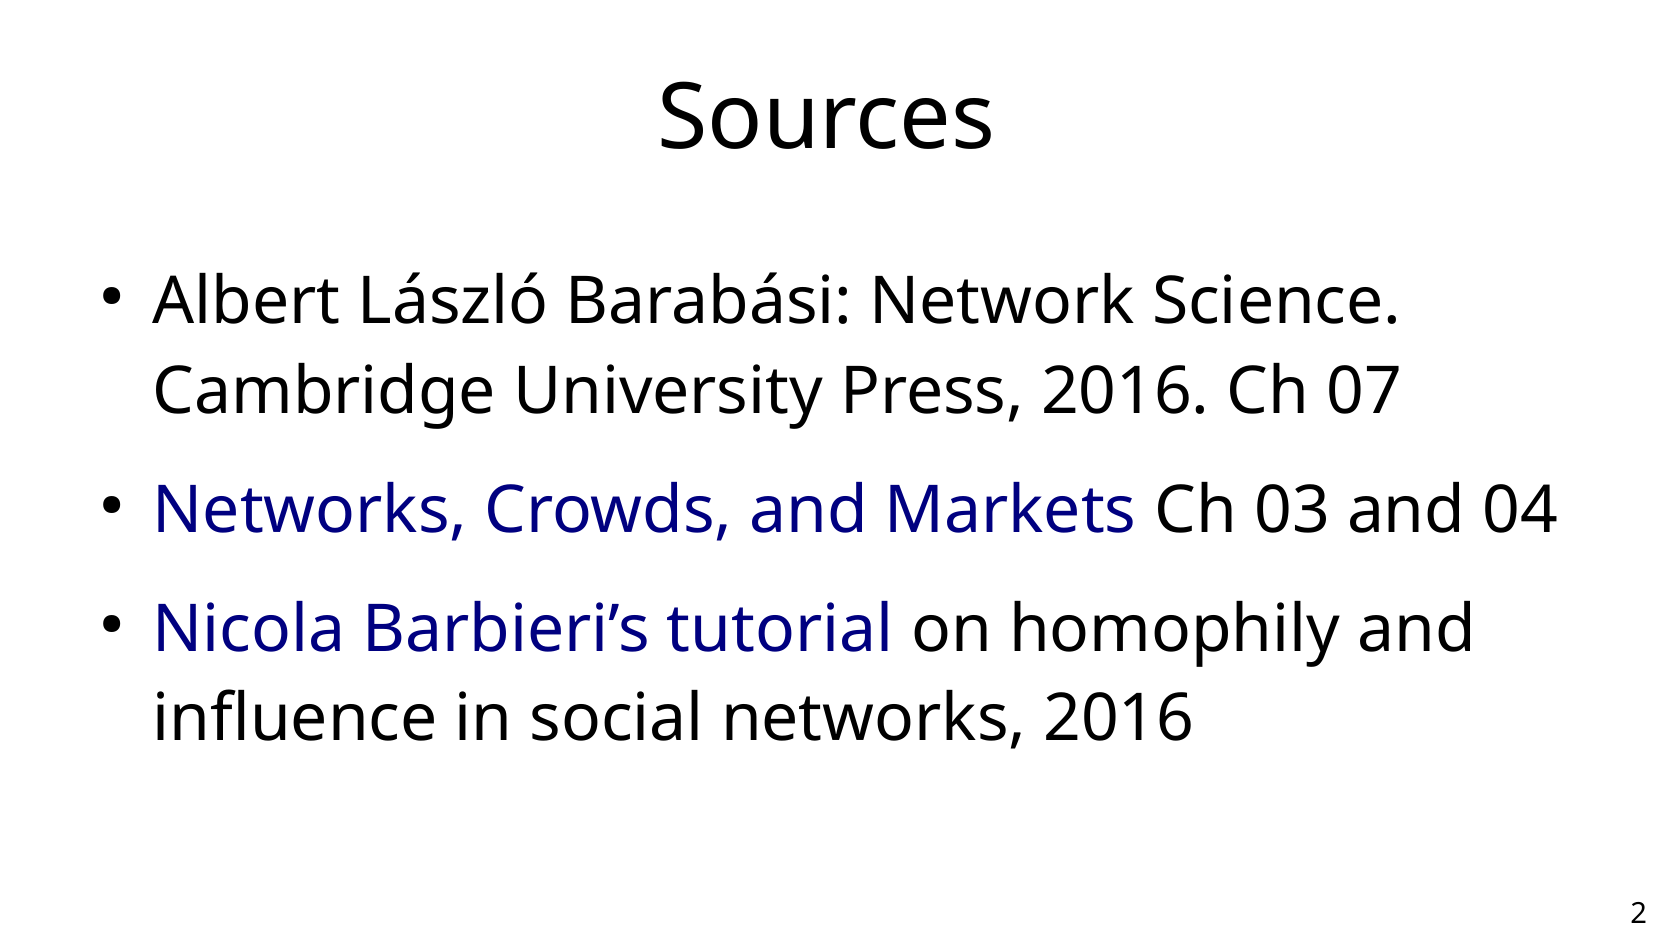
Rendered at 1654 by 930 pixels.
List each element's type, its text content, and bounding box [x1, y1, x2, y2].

title Sources [82, 1, 1571, 225]
list Albert László Barabási: Network Science. Cambridge University Press, 2016. Ch 07 Networks, Crowds, and Markets Ch 03 and 04 Nicola Barbieri’s tutorial on homophily and influence in social networks, 2016 [82, 252, 1571, 793]
